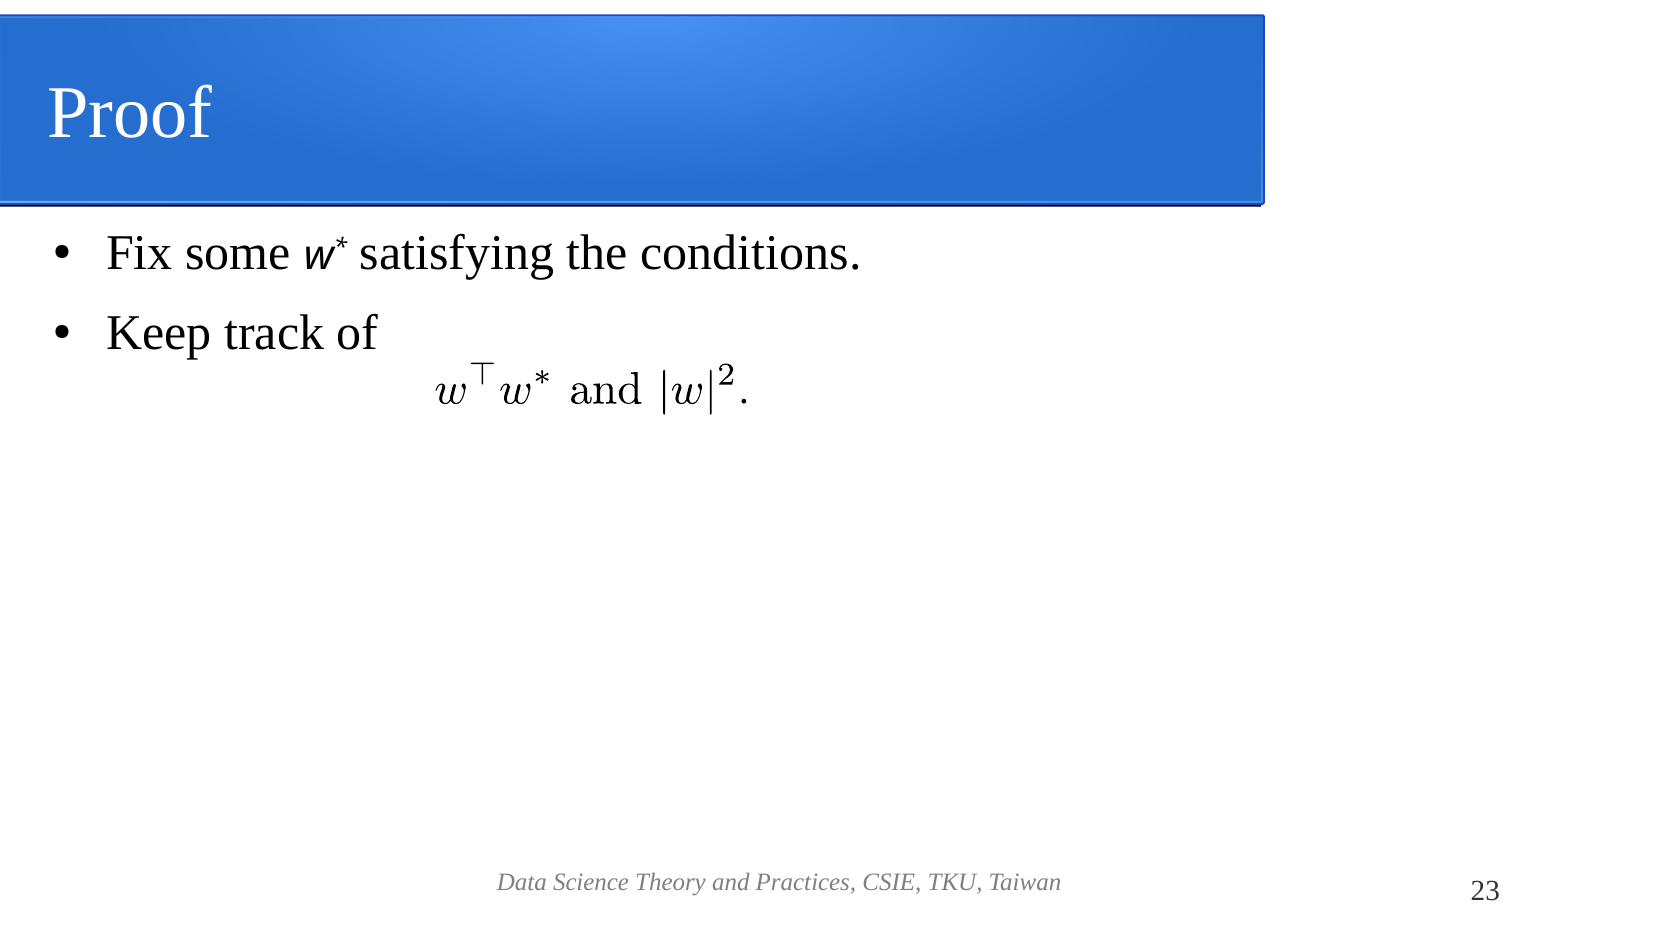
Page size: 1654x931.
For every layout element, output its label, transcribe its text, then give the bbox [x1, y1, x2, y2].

picture [434, 362, 747, 415]
list Fix some w* satisfying the conditions. Keep track of [35, 224, 1524, 764]
title Proof [47, 35, 1199, 189]
